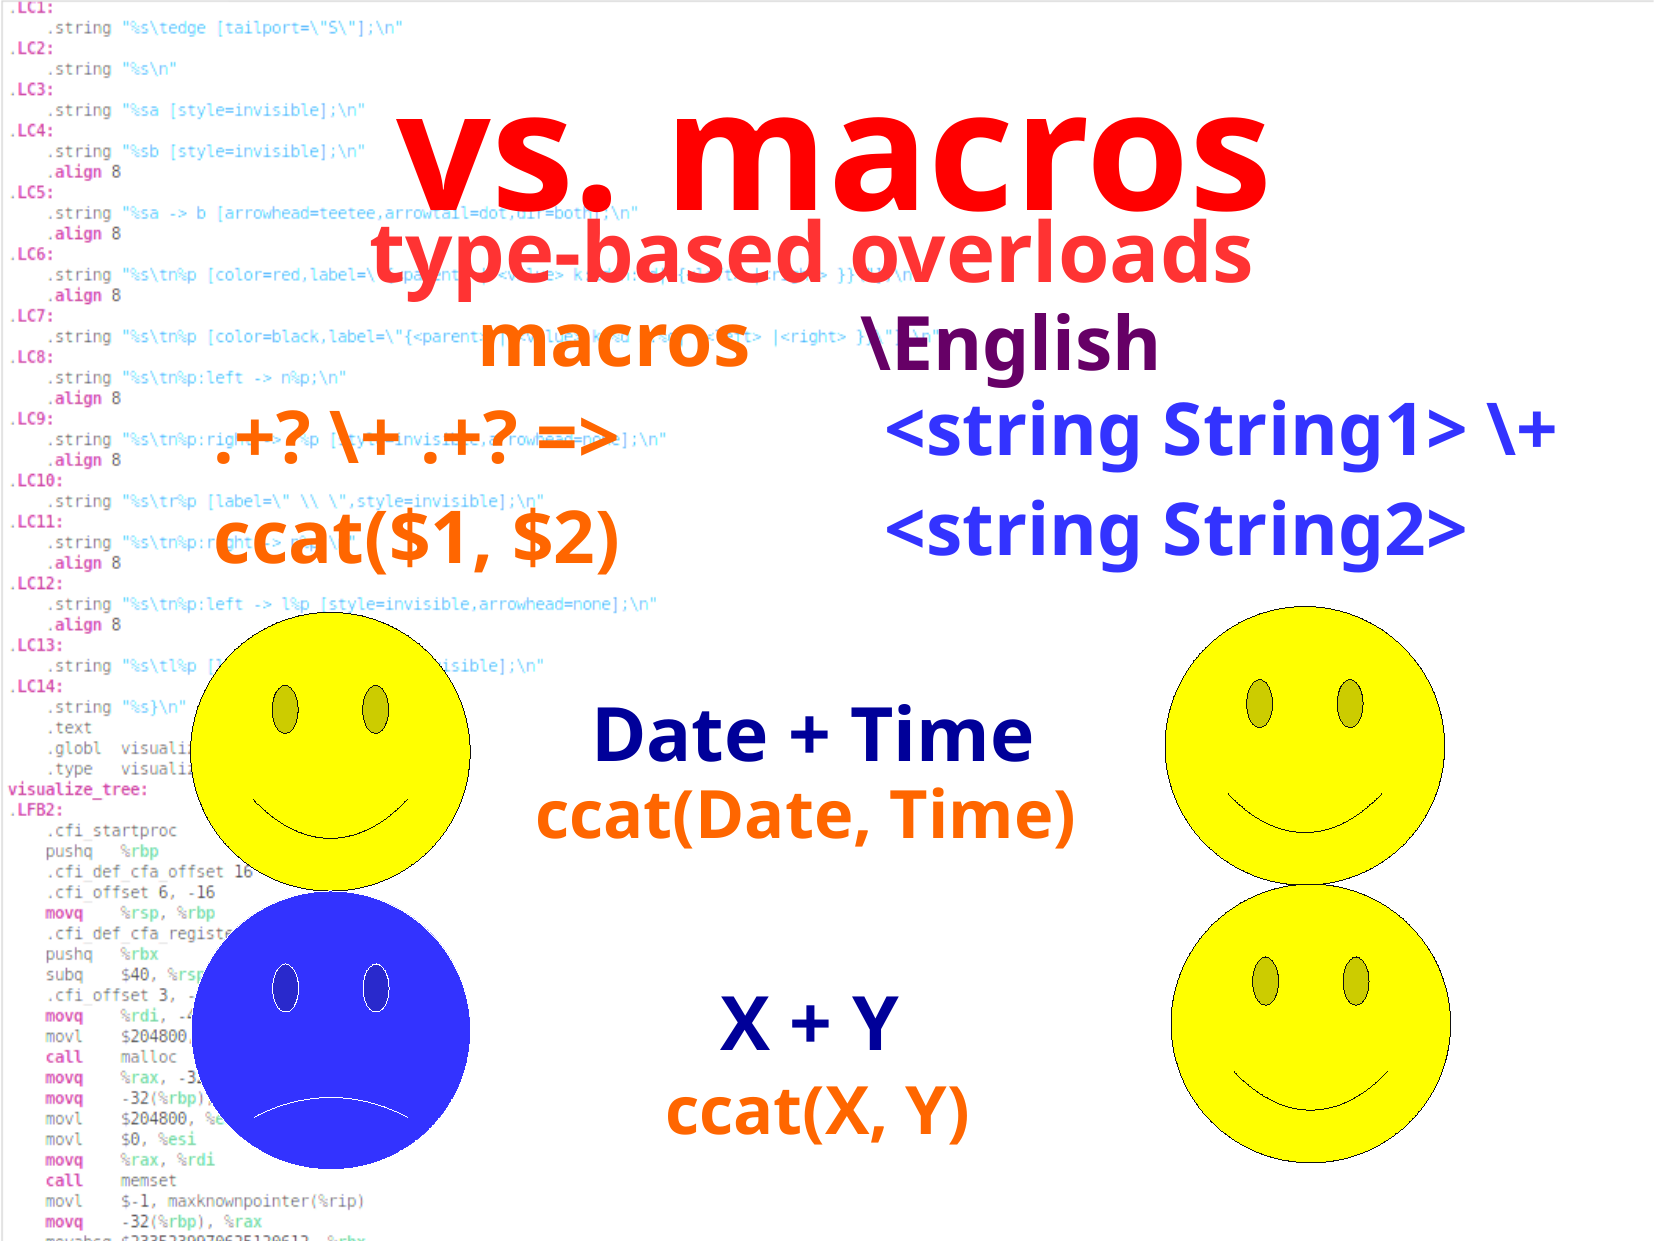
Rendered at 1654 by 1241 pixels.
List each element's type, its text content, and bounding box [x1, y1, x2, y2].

text_box X + Y [705, 962, 939, 1055]
text_box type-based overloads [354, 185, 1301, 316]
text_box ccat(Date, Time) [520, 760, 1124, 868]
picture [0, 0, 1654, 1241]
text_box [190, 612, 471, 1170]
text_box [1165, 606, 1451, 1163]
text_box Date + Time [576, 674, 1087, 760]
text_box macros [453, 278, 775, 398]
text_box ccat(X, Y) [650, 1055, 1015, 1163]
text_box .+? \+ .+? => ccat($1, $2) [199, 378, 680, 595]
text_box <string String1> \+ <string String2> [870, 370, 1636, 587]
text_box \English [825, 283, 1198, 402]
text_box vs. macros [360, 25, 1310, 271]
